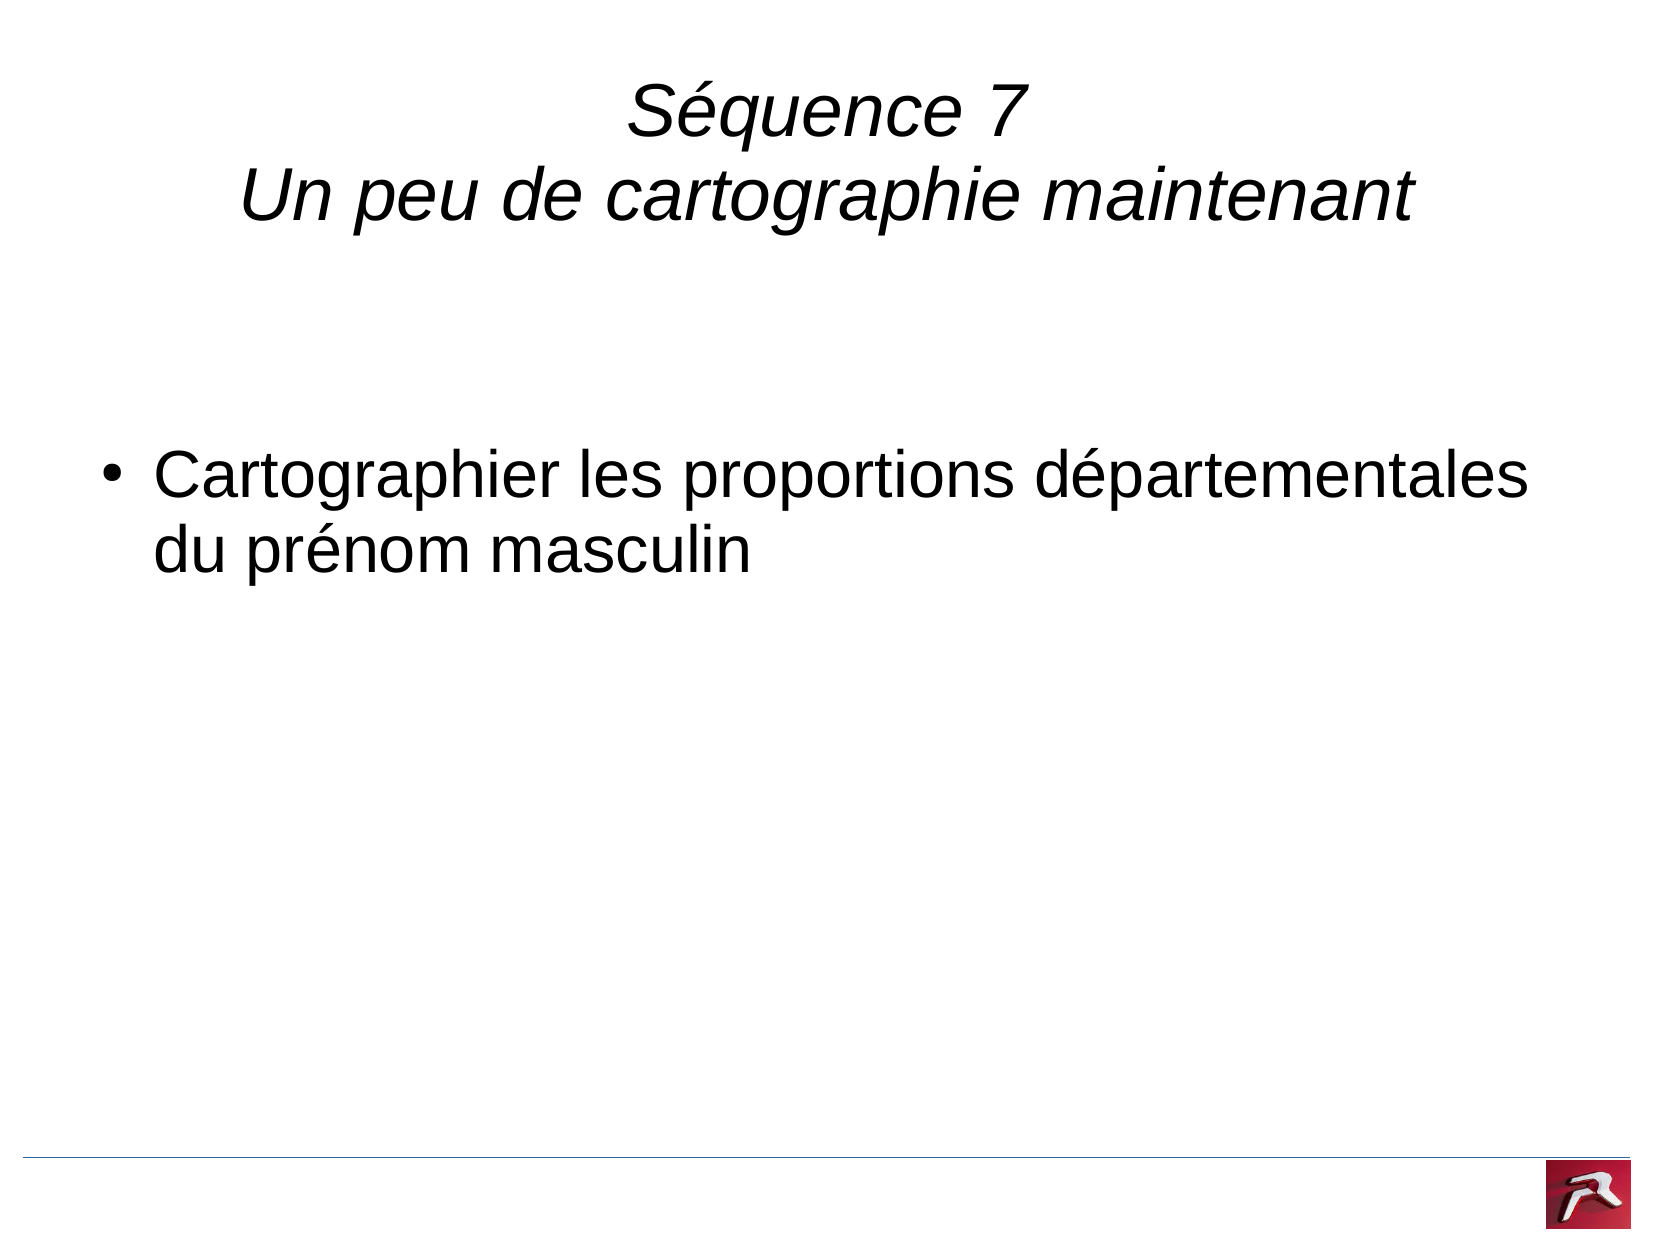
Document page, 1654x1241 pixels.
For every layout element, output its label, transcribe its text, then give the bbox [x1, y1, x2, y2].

list Cartographier les proportions départementales du prénom masculin [82, 437, 1571, 1157]
picture [1546, 1160, 1631, 1229]
title Séquence 7 Un peu de cartographie maintenant [82, 49, 1571, 257]
